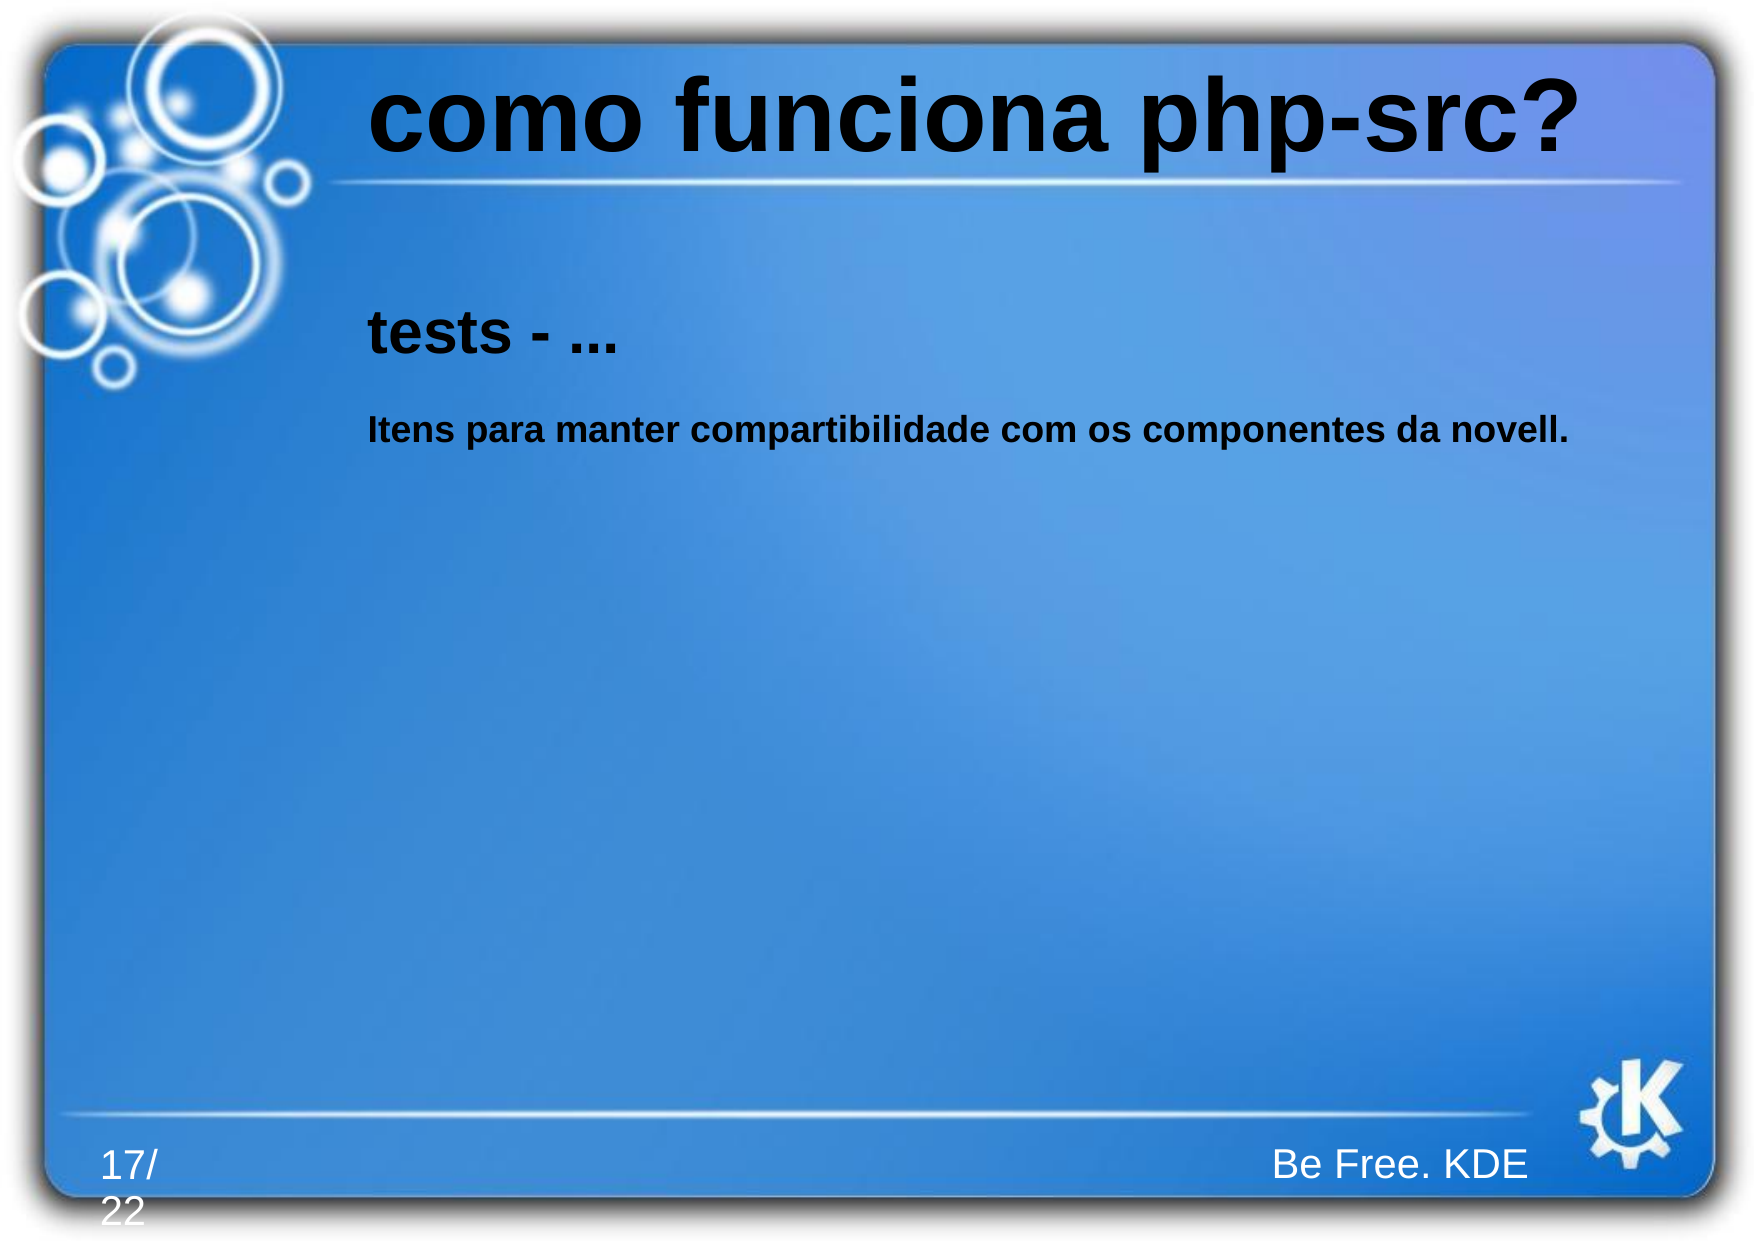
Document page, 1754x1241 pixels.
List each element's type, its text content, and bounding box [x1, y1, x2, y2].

title como funciona php-src? [352, 49, 1651, 174]
list tests - ... Itens para manter compartibilidade com os componentes da novell. [352, 289, 1651, 1084]
picture [0, 0, 1754, 1241]
